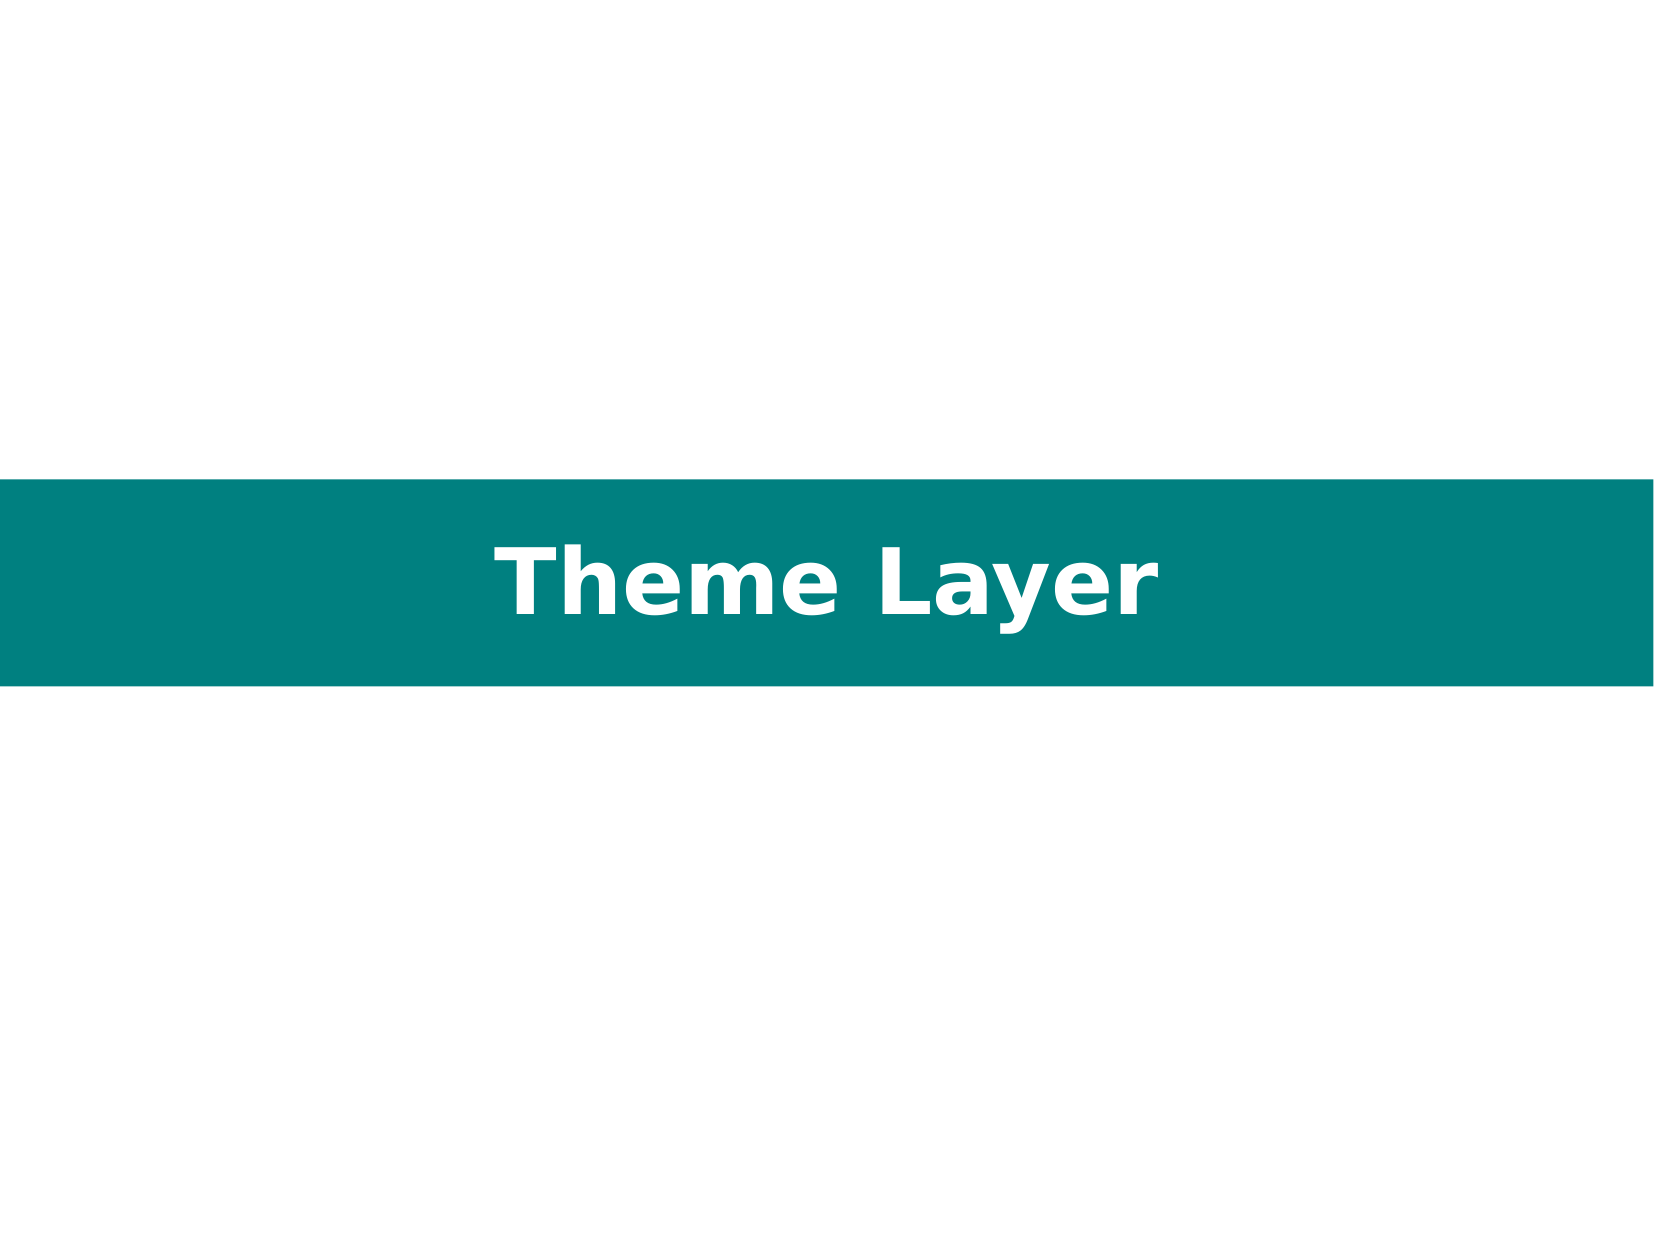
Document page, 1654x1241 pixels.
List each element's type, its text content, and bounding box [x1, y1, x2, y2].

title Theme Layer [0, 479, 1654, 687]
